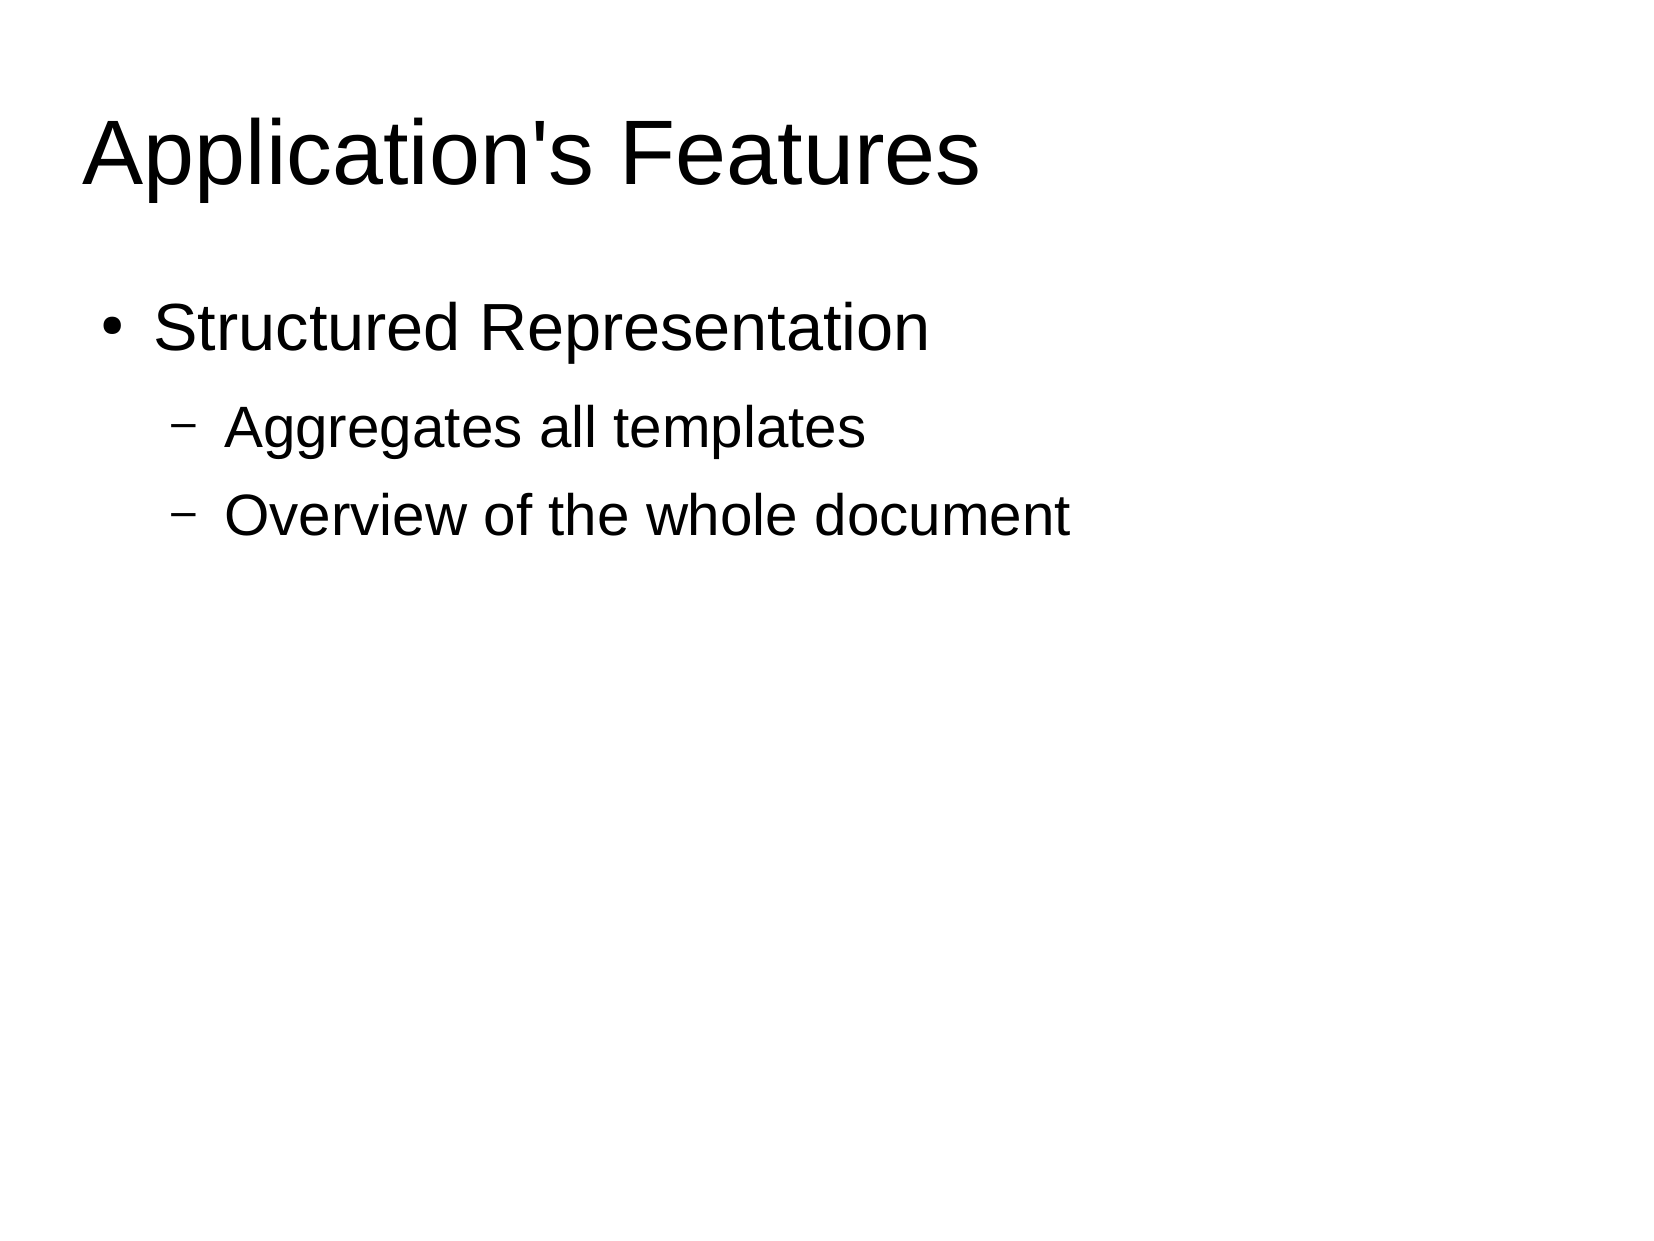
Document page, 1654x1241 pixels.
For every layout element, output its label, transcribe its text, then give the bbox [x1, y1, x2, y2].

list Structured Representation Aggregates all templates Overview of the whole document [82, 290, 1571, 1010]
title Application's Features [82, 49, 1571, 257]
